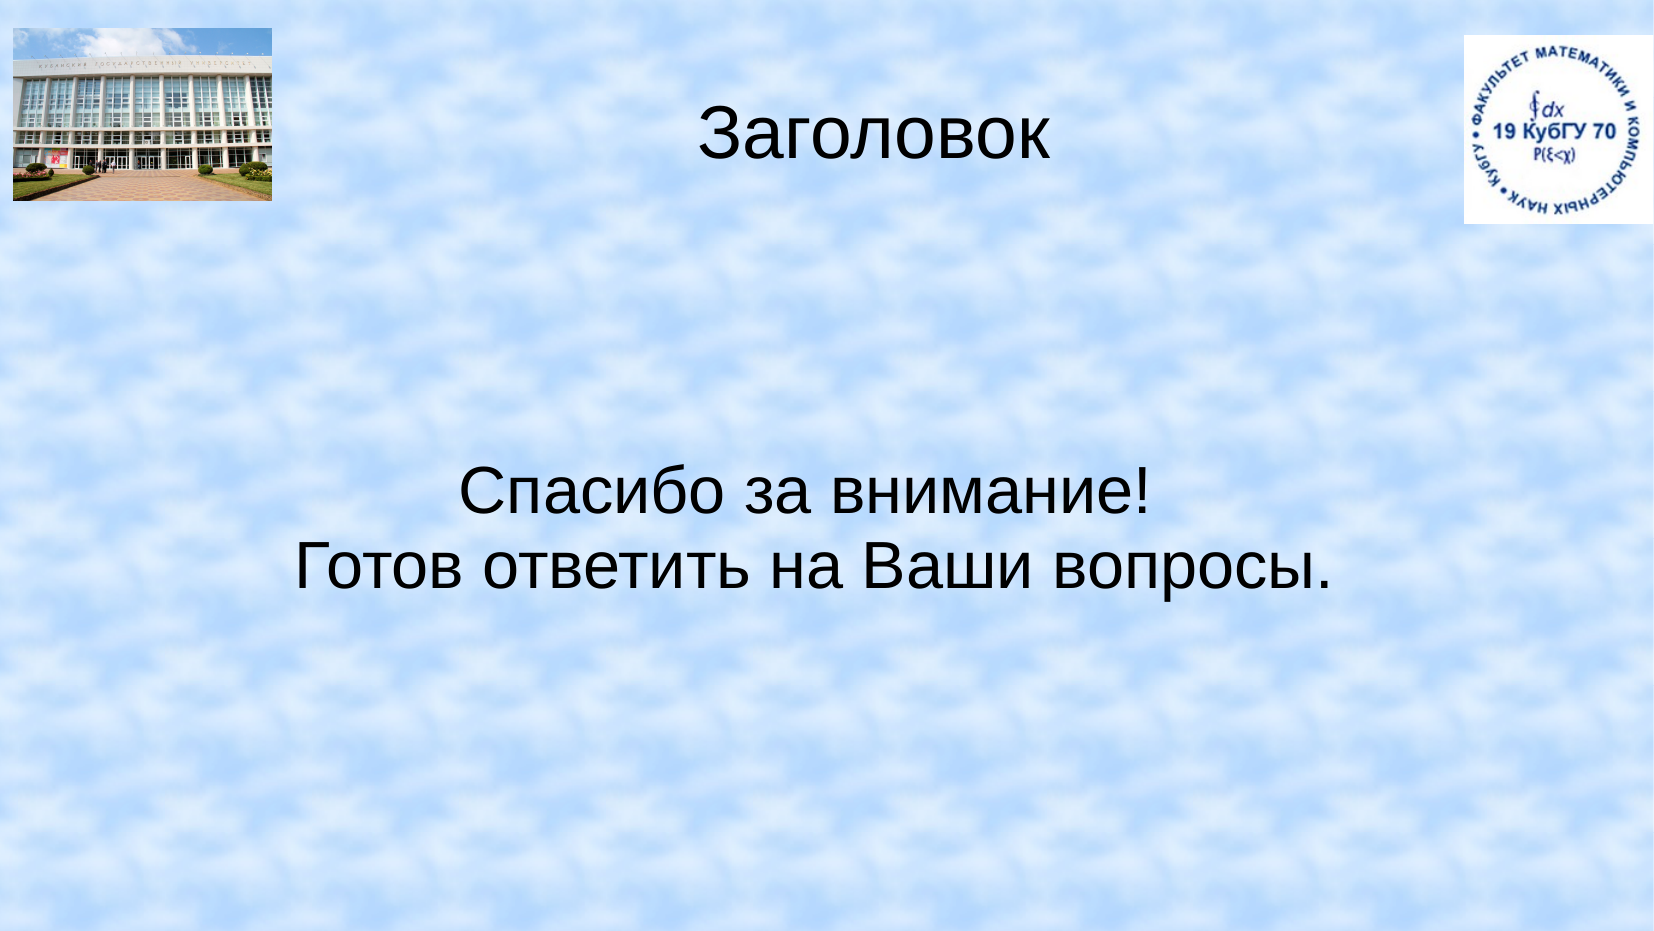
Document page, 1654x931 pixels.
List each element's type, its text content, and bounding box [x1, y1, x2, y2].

subtitle Спасибо за внимание! Готов ответить на Ваши вопросы. [70, 295, 1560, 835]
picture [0, 0, 1654, 931]
title Заголовок [283, 11, 1465, 254]
